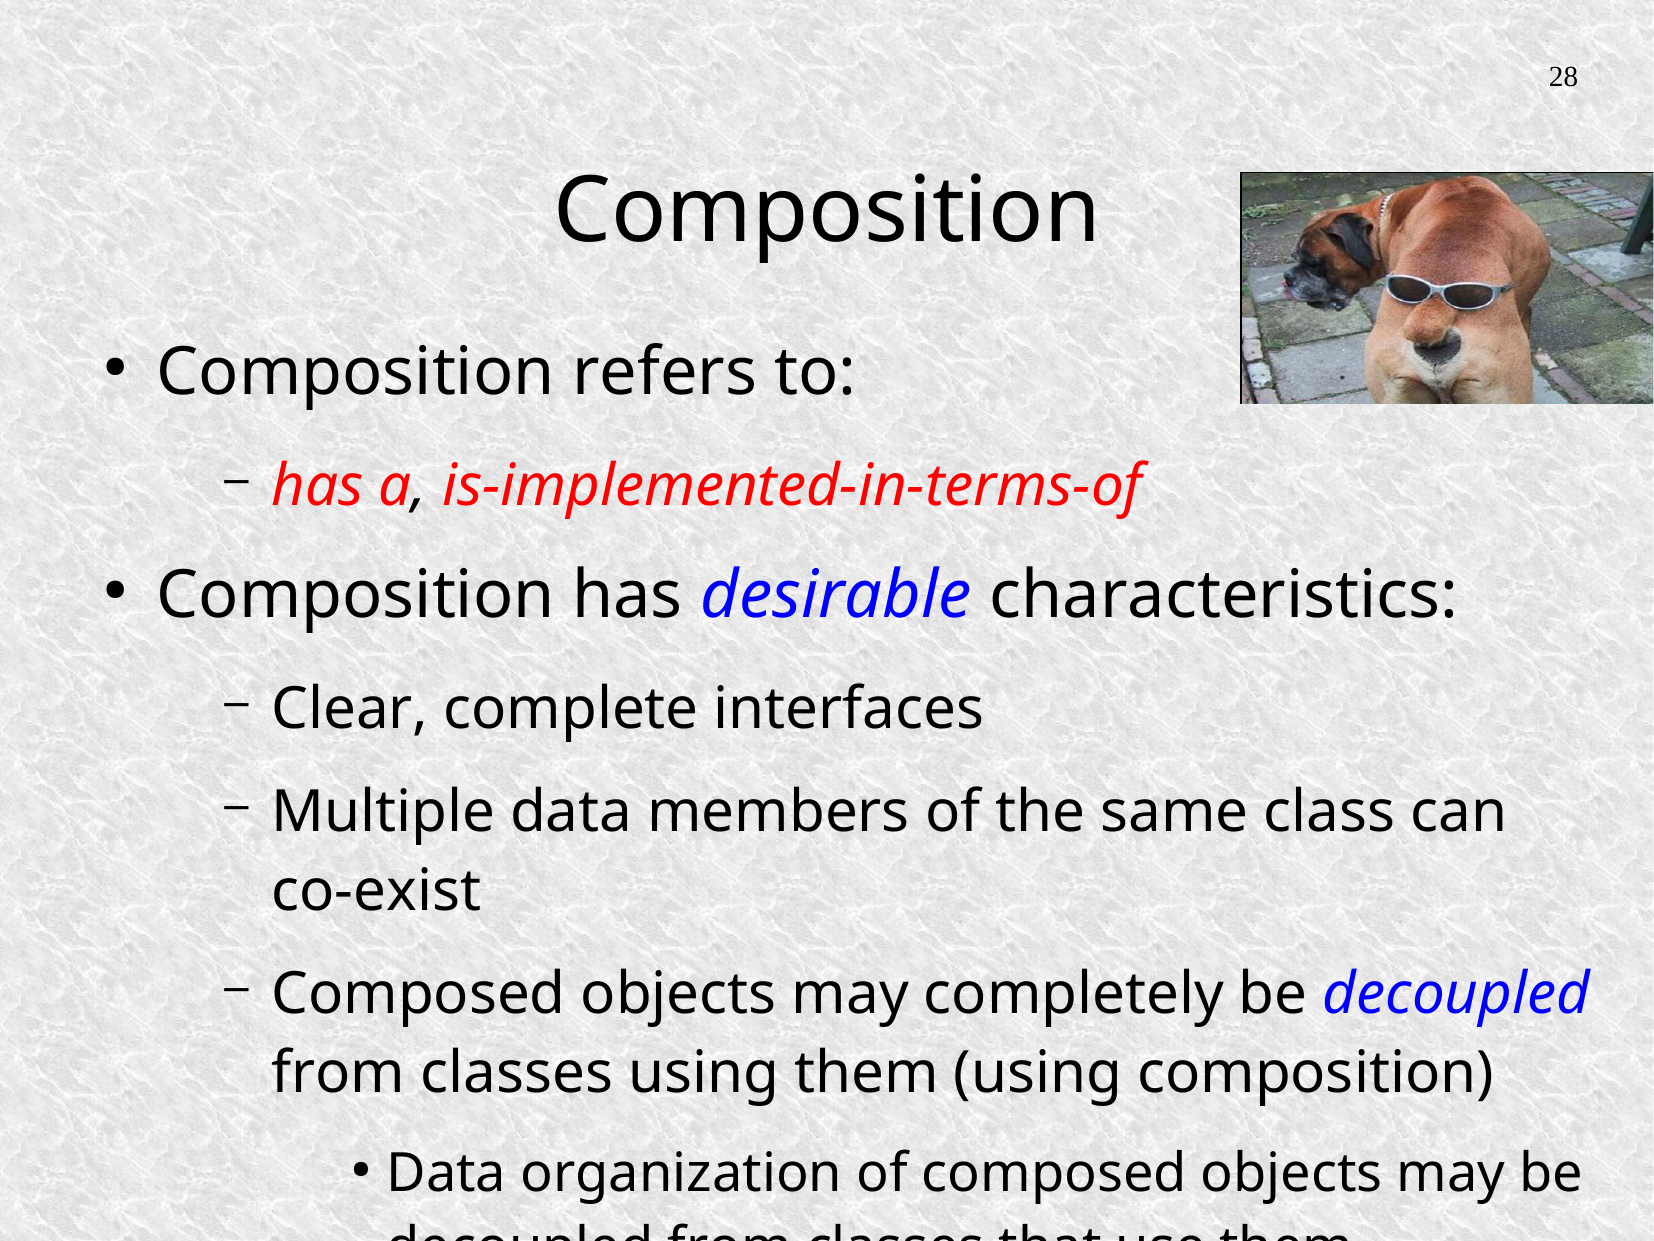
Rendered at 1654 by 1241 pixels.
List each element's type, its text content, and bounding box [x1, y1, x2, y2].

title Composition [121, 102, 1534, 311]
list Composition refers to: has a, is-implemented-in-terms-of Composition has desirable characteristics: Clear, complete interfaces Multiple data members of the same class can co-exist Composed objects may completely be decoupled from classes using them (using composition) Data organization of composed objects may be decoupled from classes that use them [85, 323, 1603, 1241]
picture [0, 0, 1654, 1241]
